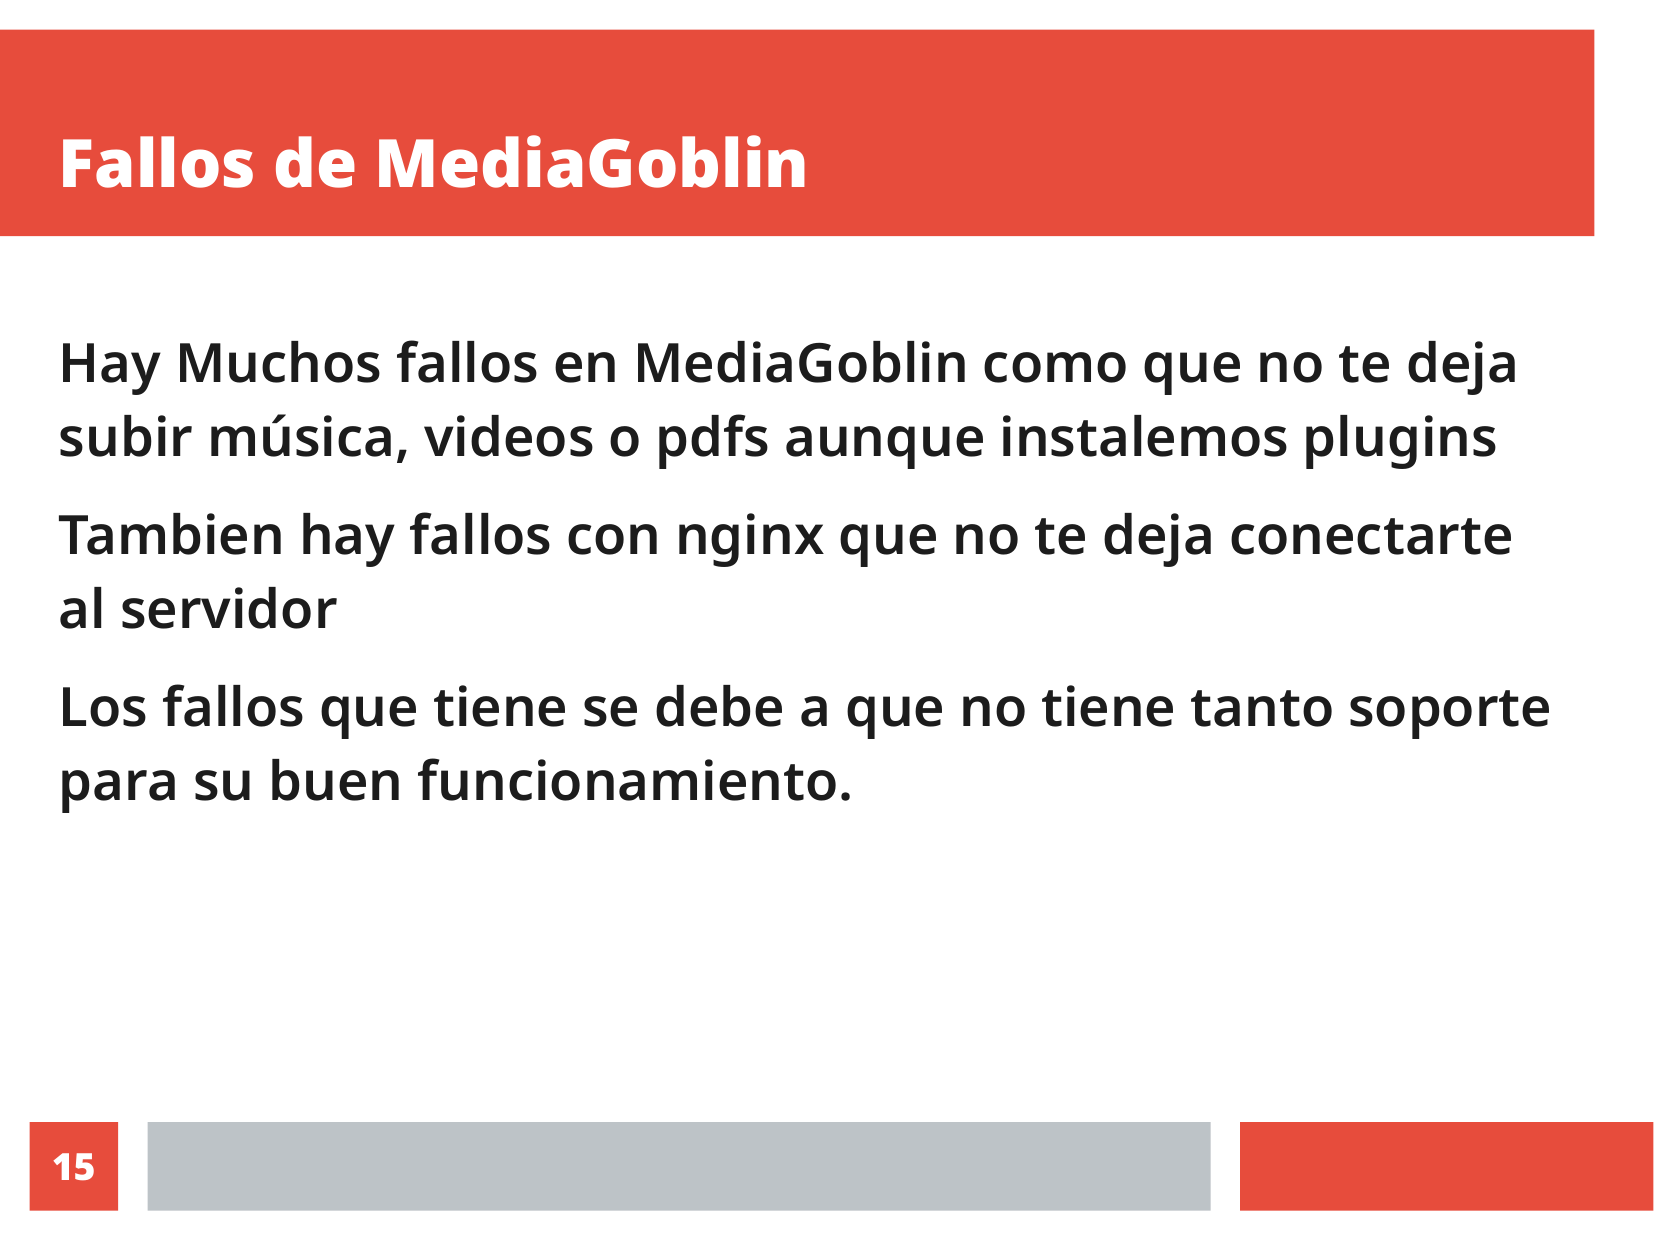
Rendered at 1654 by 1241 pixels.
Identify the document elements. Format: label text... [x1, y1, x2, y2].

list Hay Muchos fallos en MediaGoblin como que no te deja subir música, videos o pdfs aunque instalemos plugins Tambien hay fallos con nginx que no te deja conectarte al servidor Los fallos que tiene se debe a que no tiene tanto soporte para su buen funcionamiento. [59, 324, 1565, 1093]
title Fallos de MediaGoblin [59, 59, 1595, 207]
